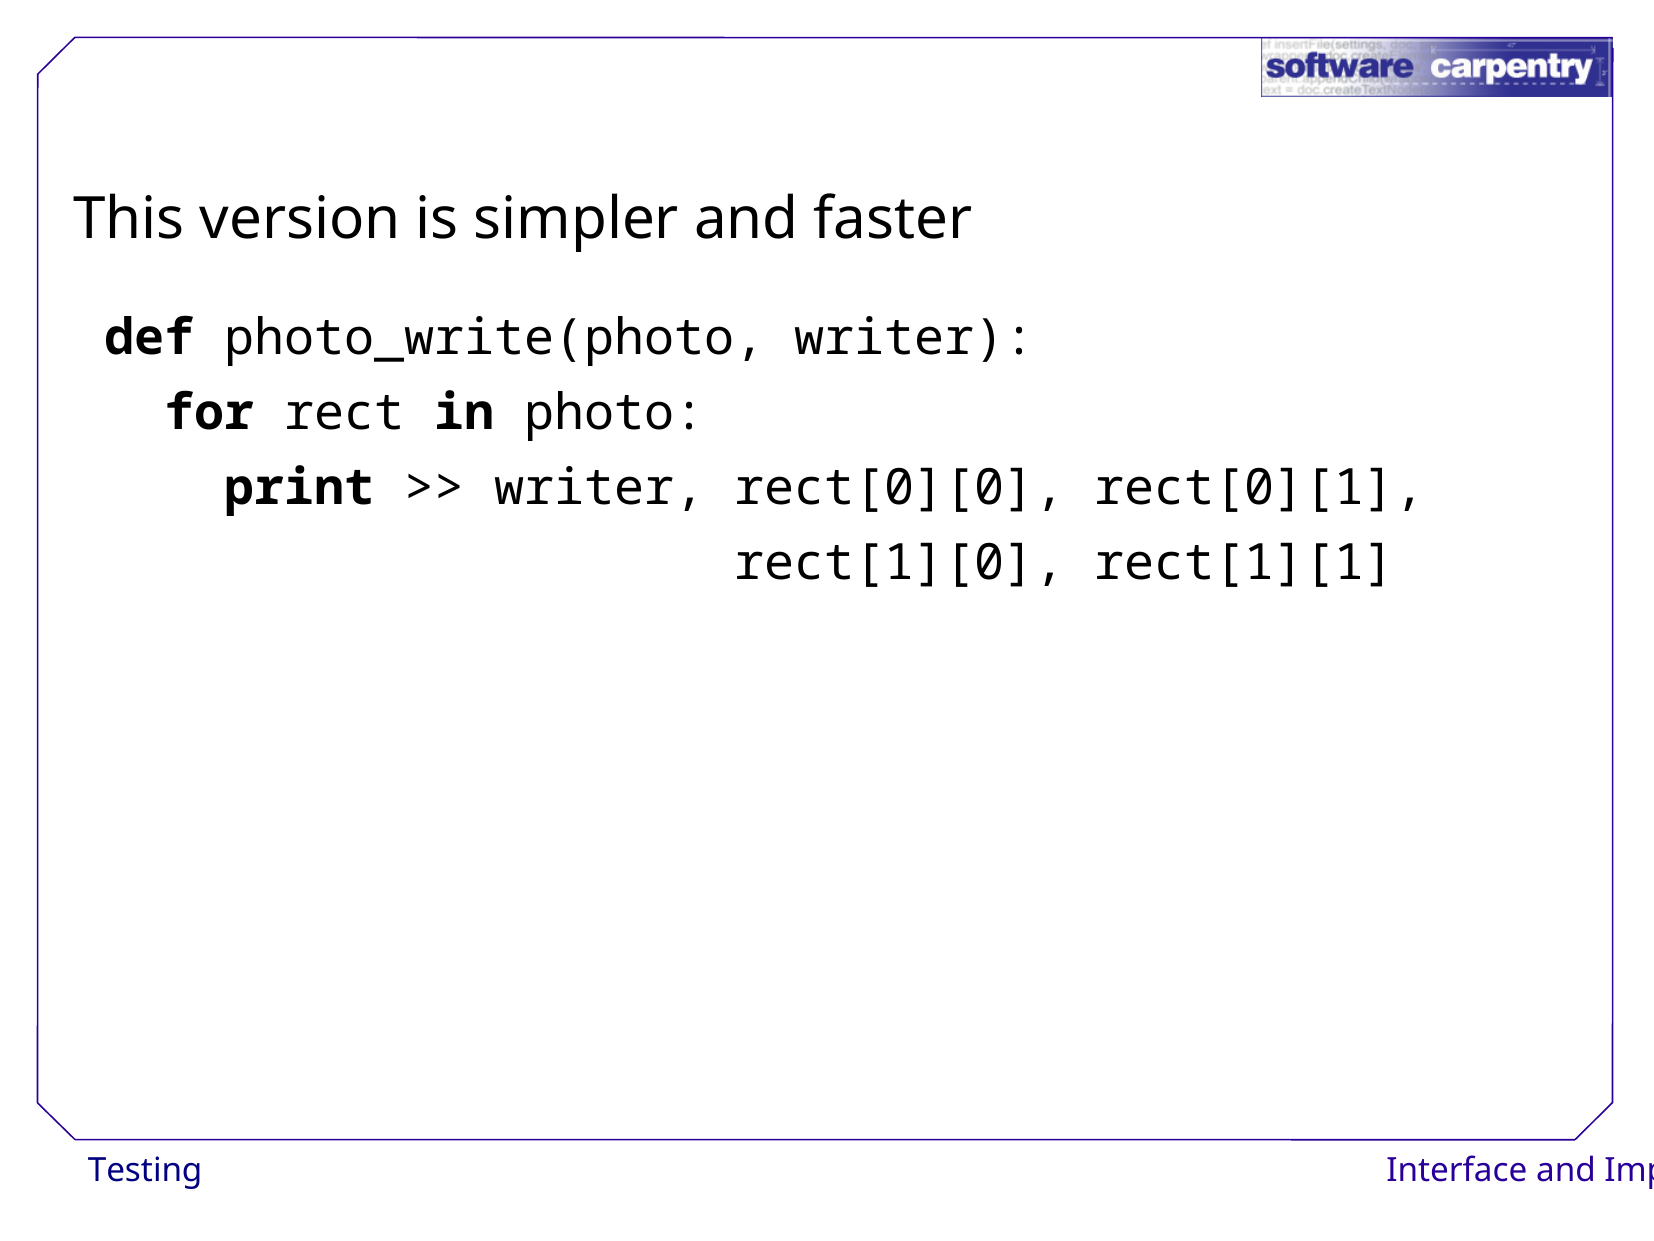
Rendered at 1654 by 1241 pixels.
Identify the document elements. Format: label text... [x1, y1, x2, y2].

text_box def photo_write(photo, writer): for rect in photo: print >> writer, rect[0][0], rect[0][1], rect[1][0], rect[1][1] [89, 282, 1440, 602]
text_box This version is simpler and faster [58, 138, 1138, 259]
picture [1261, 39, 1613, 97]
